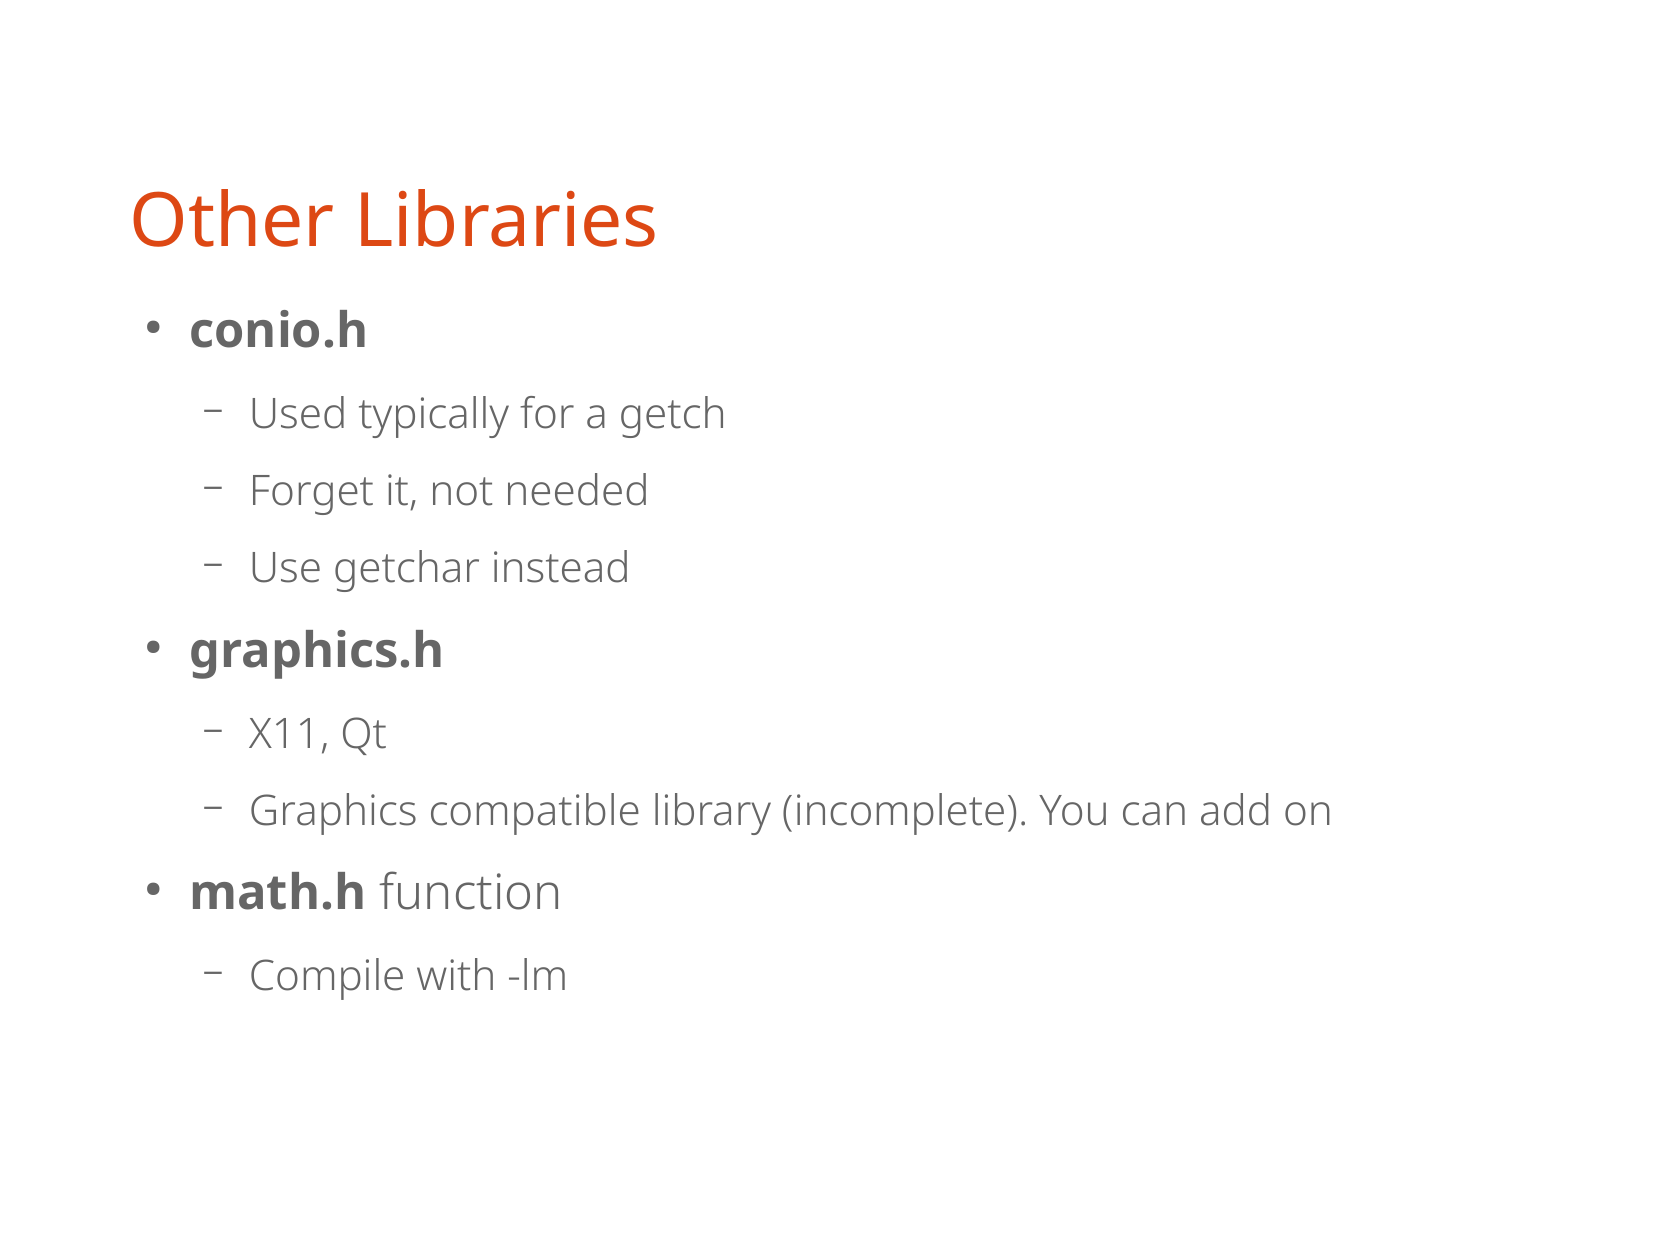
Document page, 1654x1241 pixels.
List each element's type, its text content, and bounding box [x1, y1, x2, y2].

title Other Libraries [129, 153, 1518, 281]
list conio.h Used typically for a getch Forget it, not needed Use getchar instead graphics.h X11, Qt Graphics compatible library (incomplete). You can add on math.h function Compile with -lm [129, 295, 1518, 1010]
